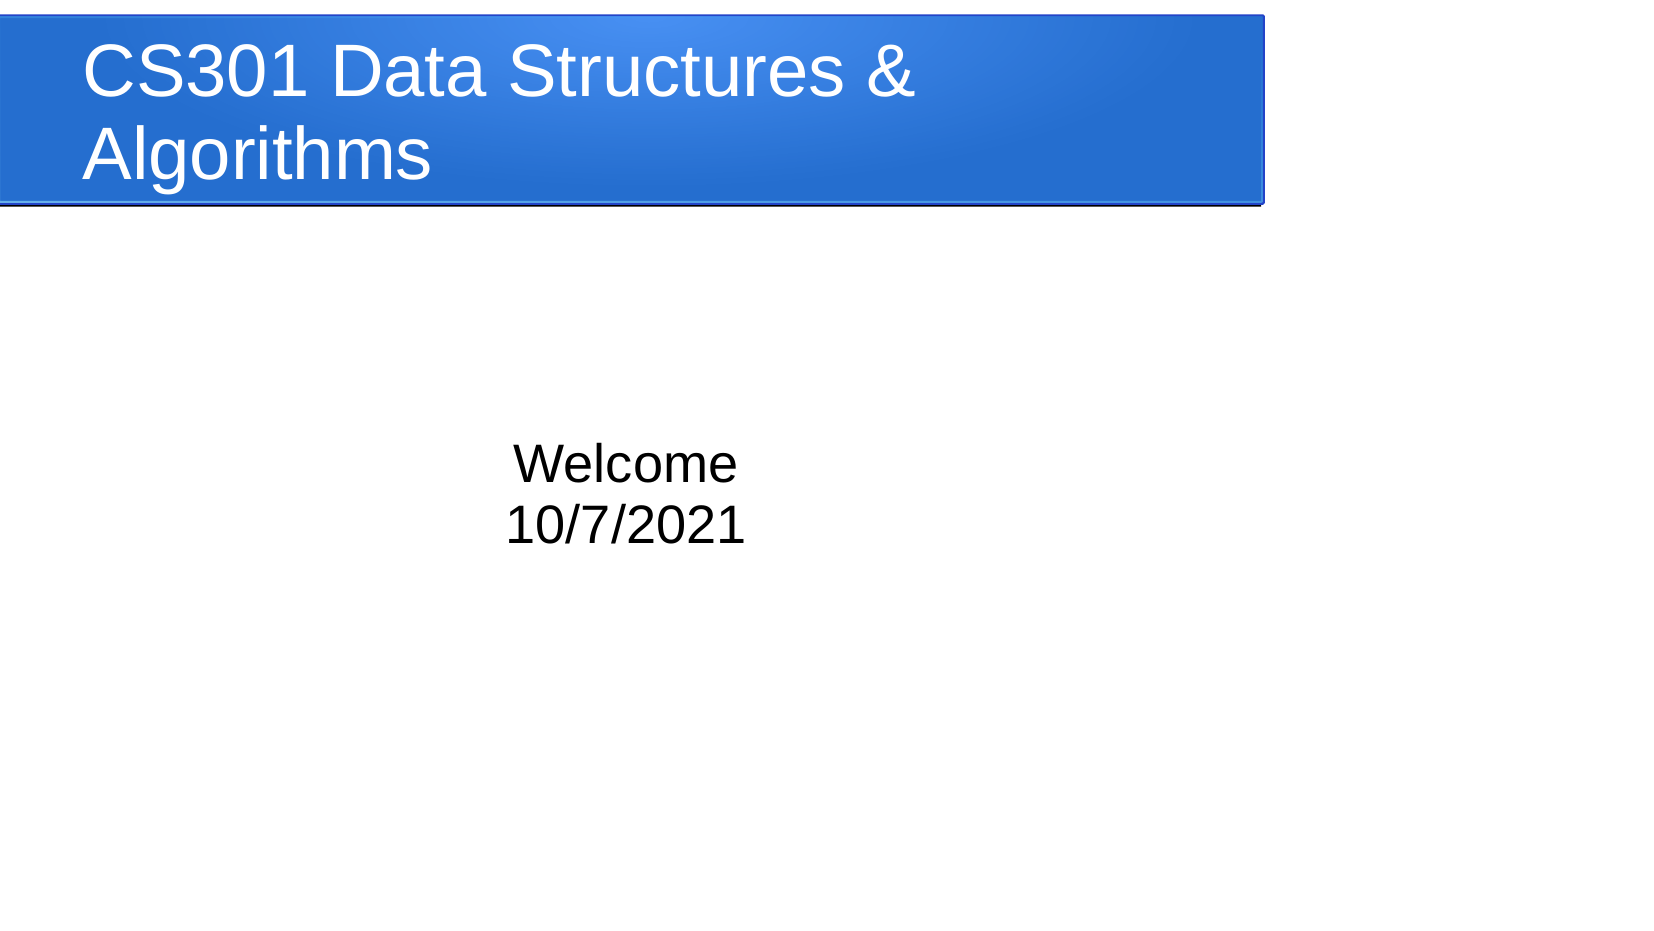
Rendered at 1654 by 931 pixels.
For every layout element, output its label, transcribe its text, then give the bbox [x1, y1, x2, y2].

title CS301 Data Structures & Algorithms [82, 29, 1235, 196]
subtitle Welcome 10/7/2021 [82, 224, 1171, 764]
